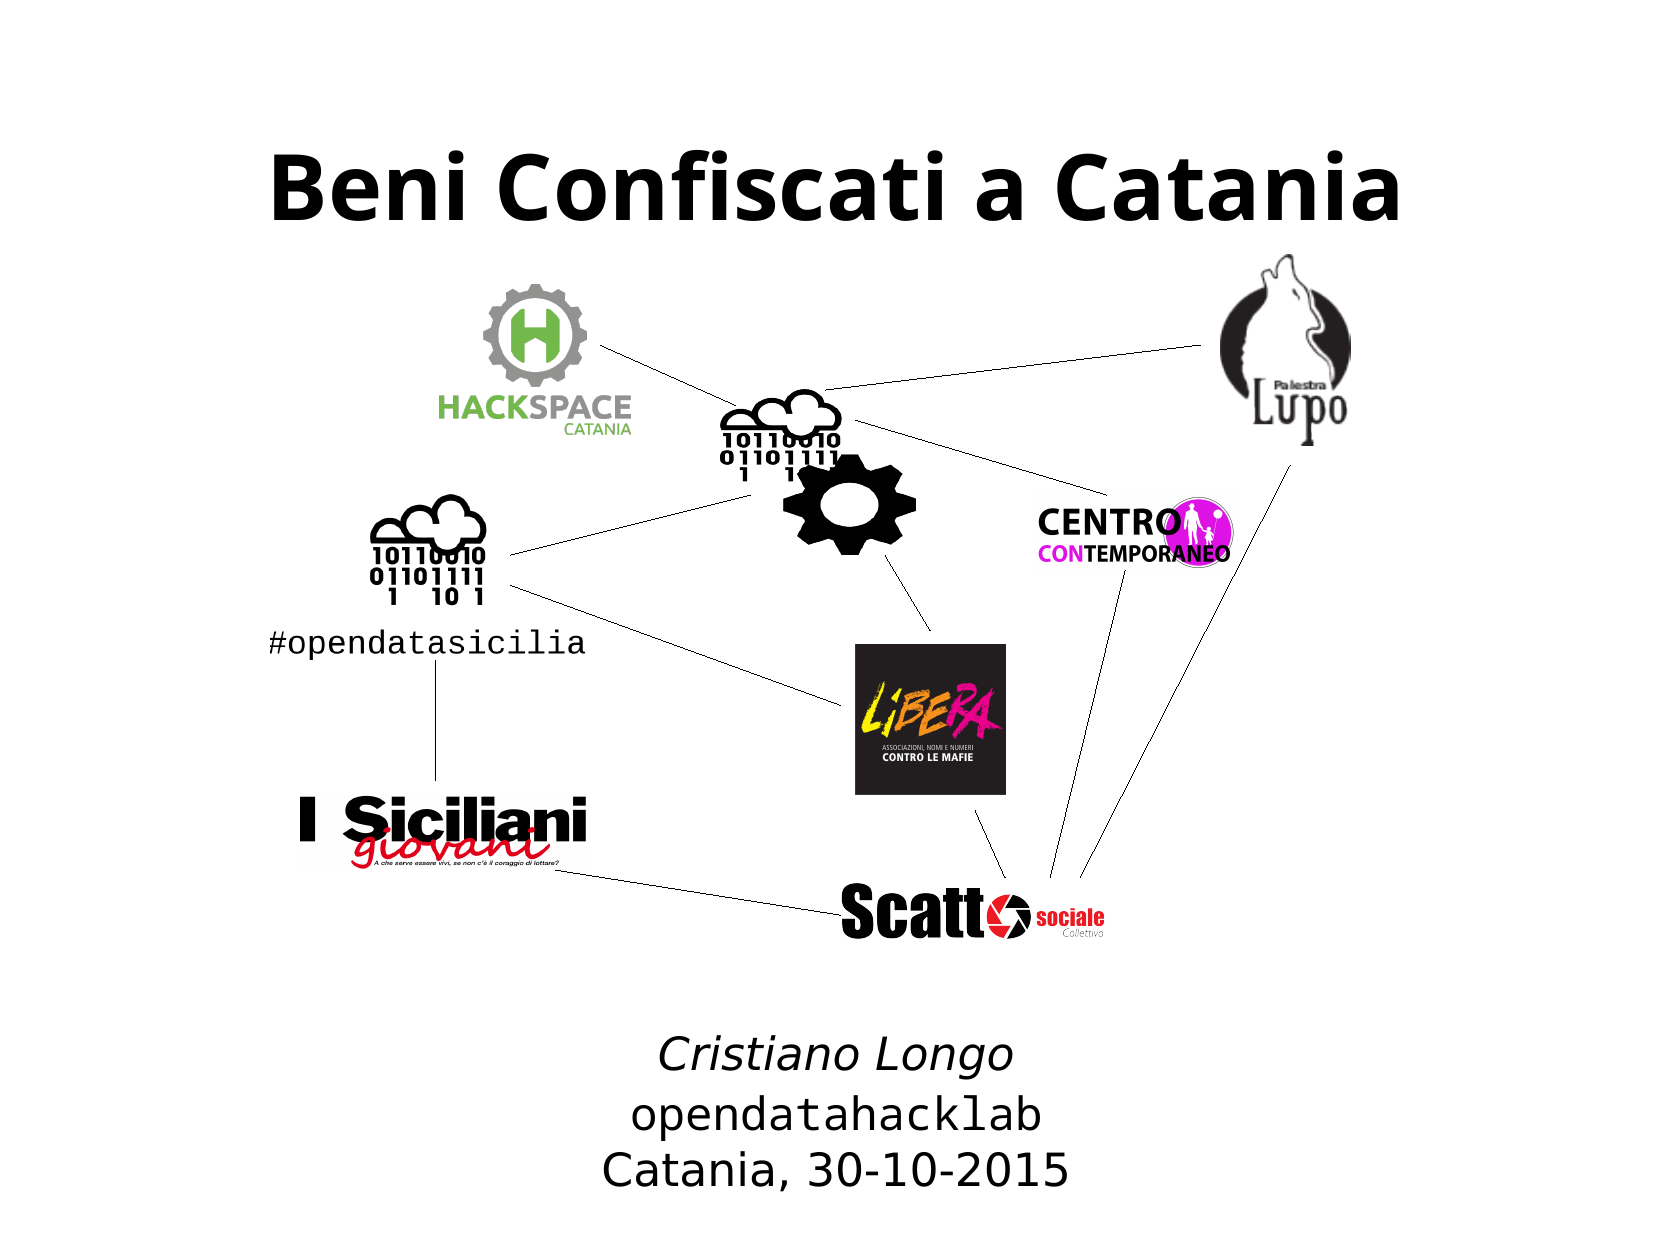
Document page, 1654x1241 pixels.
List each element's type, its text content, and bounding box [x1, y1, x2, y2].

title Cristiano Longo opendatahacklab Catania, 30-10-2015 [82, 1010, 1591, 1216]
picture [1035, 494, 1238, 571]
picture [439, 284, 631, 436]
picture [855, 644, 1006, 796]
picture [720, 389, 916, 556]
picture [300, 794, 586, 871]
title Beni Confiscati a Catania [82, 39, 1591, 331]
picture [840, 877, 1107, 961]
picture [1220, 254, 1351, 446]
picture [270, 494, 586, 661]
